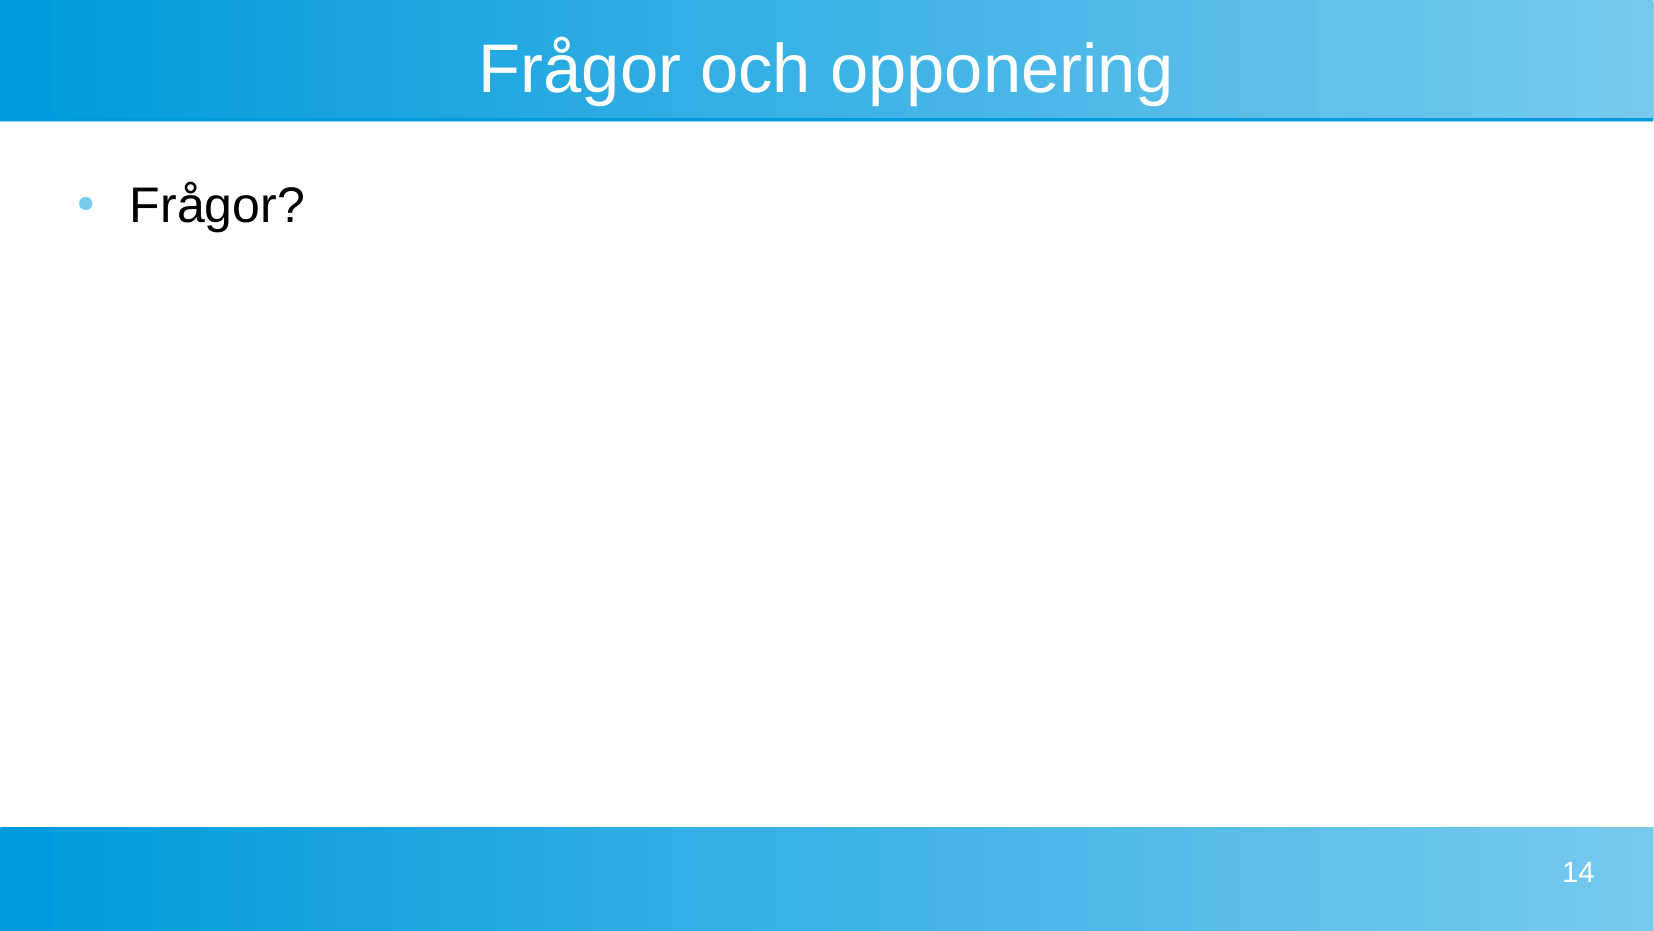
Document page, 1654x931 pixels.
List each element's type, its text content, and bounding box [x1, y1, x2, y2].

title Frågor och opponering [59, 29, 1595, 108]
list Frågor? [59, 177, 1595, 768]
